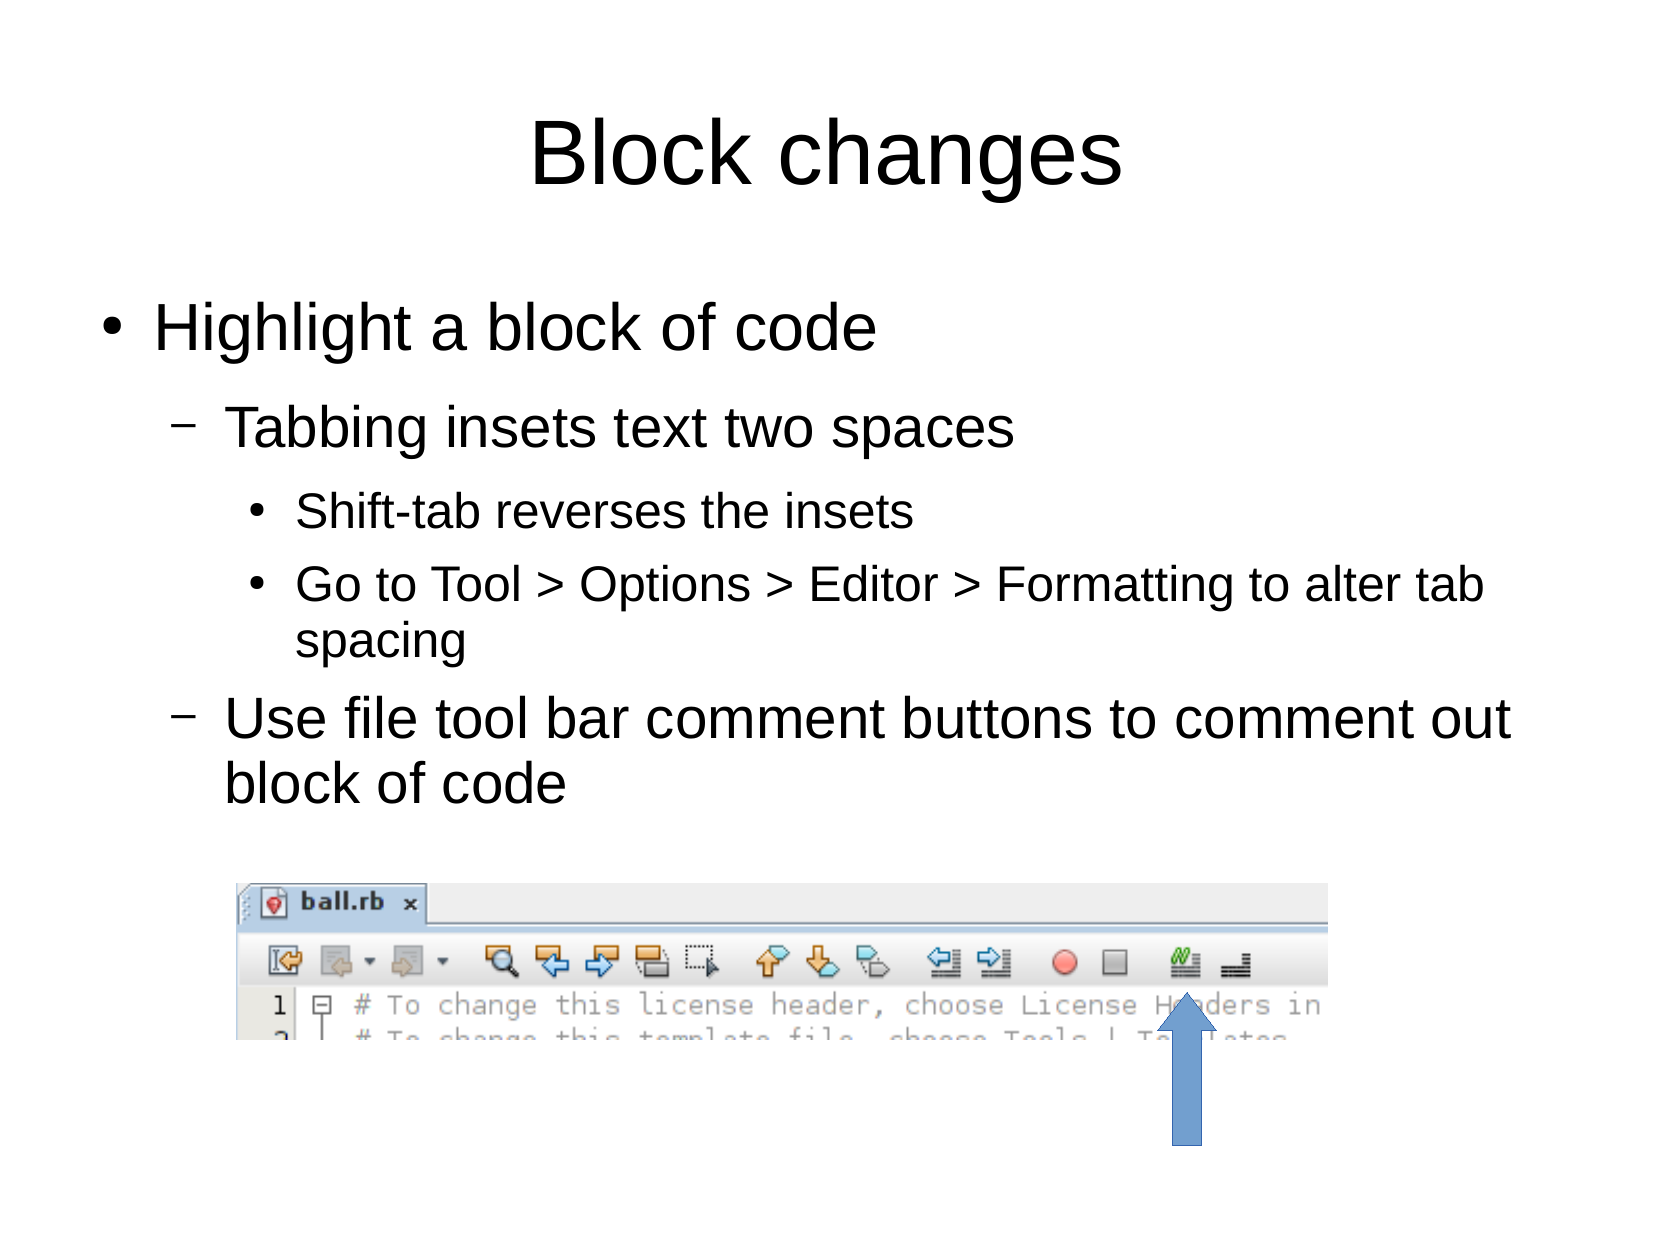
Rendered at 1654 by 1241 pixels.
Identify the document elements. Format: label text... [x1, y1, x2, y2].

list Highlight a block of code Tabbing insets text two spaces Shift-tab reverses the insets Go to Tool > Options > Editor > Formatting to alter tab spacing Use file tool bar comment buttons to comment out block of code [82, 290, 1571, 1010]
text_box [1157, 992, 1217, 1146]
picture [236, 883, 1328, 1040]
title Block changes [82, 49, 1571, 257]
